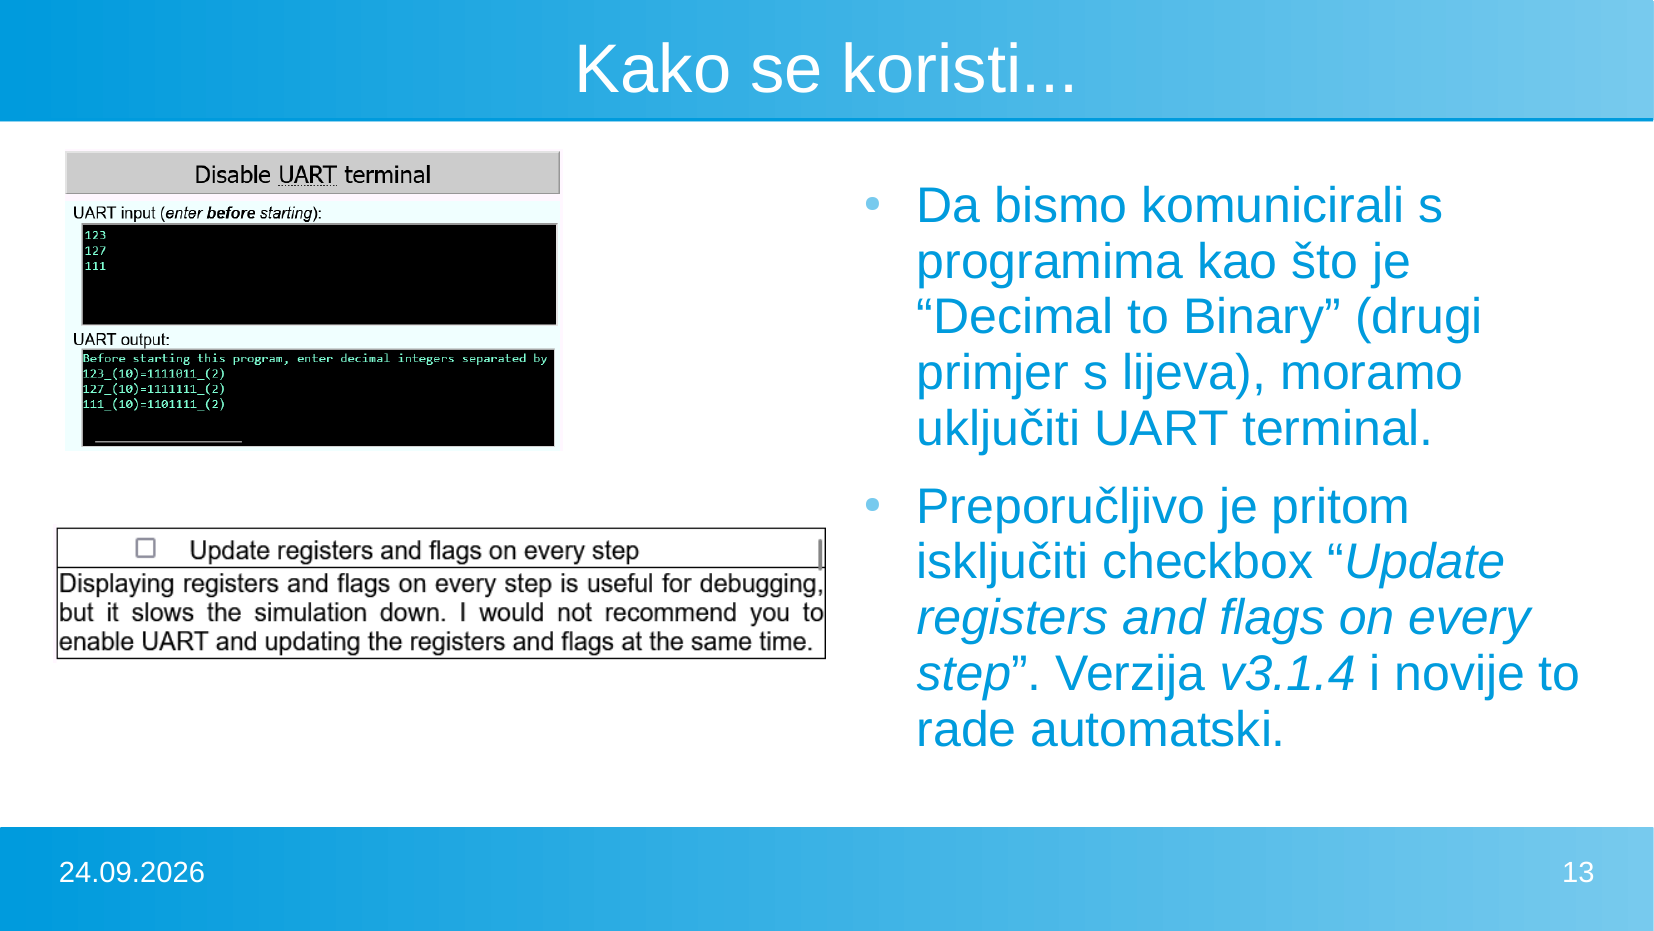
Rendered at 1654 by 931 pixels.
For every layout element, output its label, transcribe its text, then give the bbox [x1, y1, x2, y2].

picture [65, 149, 563, 451]
list Da bismo komunicirali s programima kao što je “Decimal to Binary” (drugi primjer s lijeva), moramo uključiti UART terminal. Preporučljivo je pritom isključiti checkbox “Update registers and flags on every step”. Verzija v3.1.4 i novije to rade automatski. [845, 177, 1596, 768]
title Kako se koristi... [59, 29, 1595, 108]
picture [53, 524, 826, 663]
